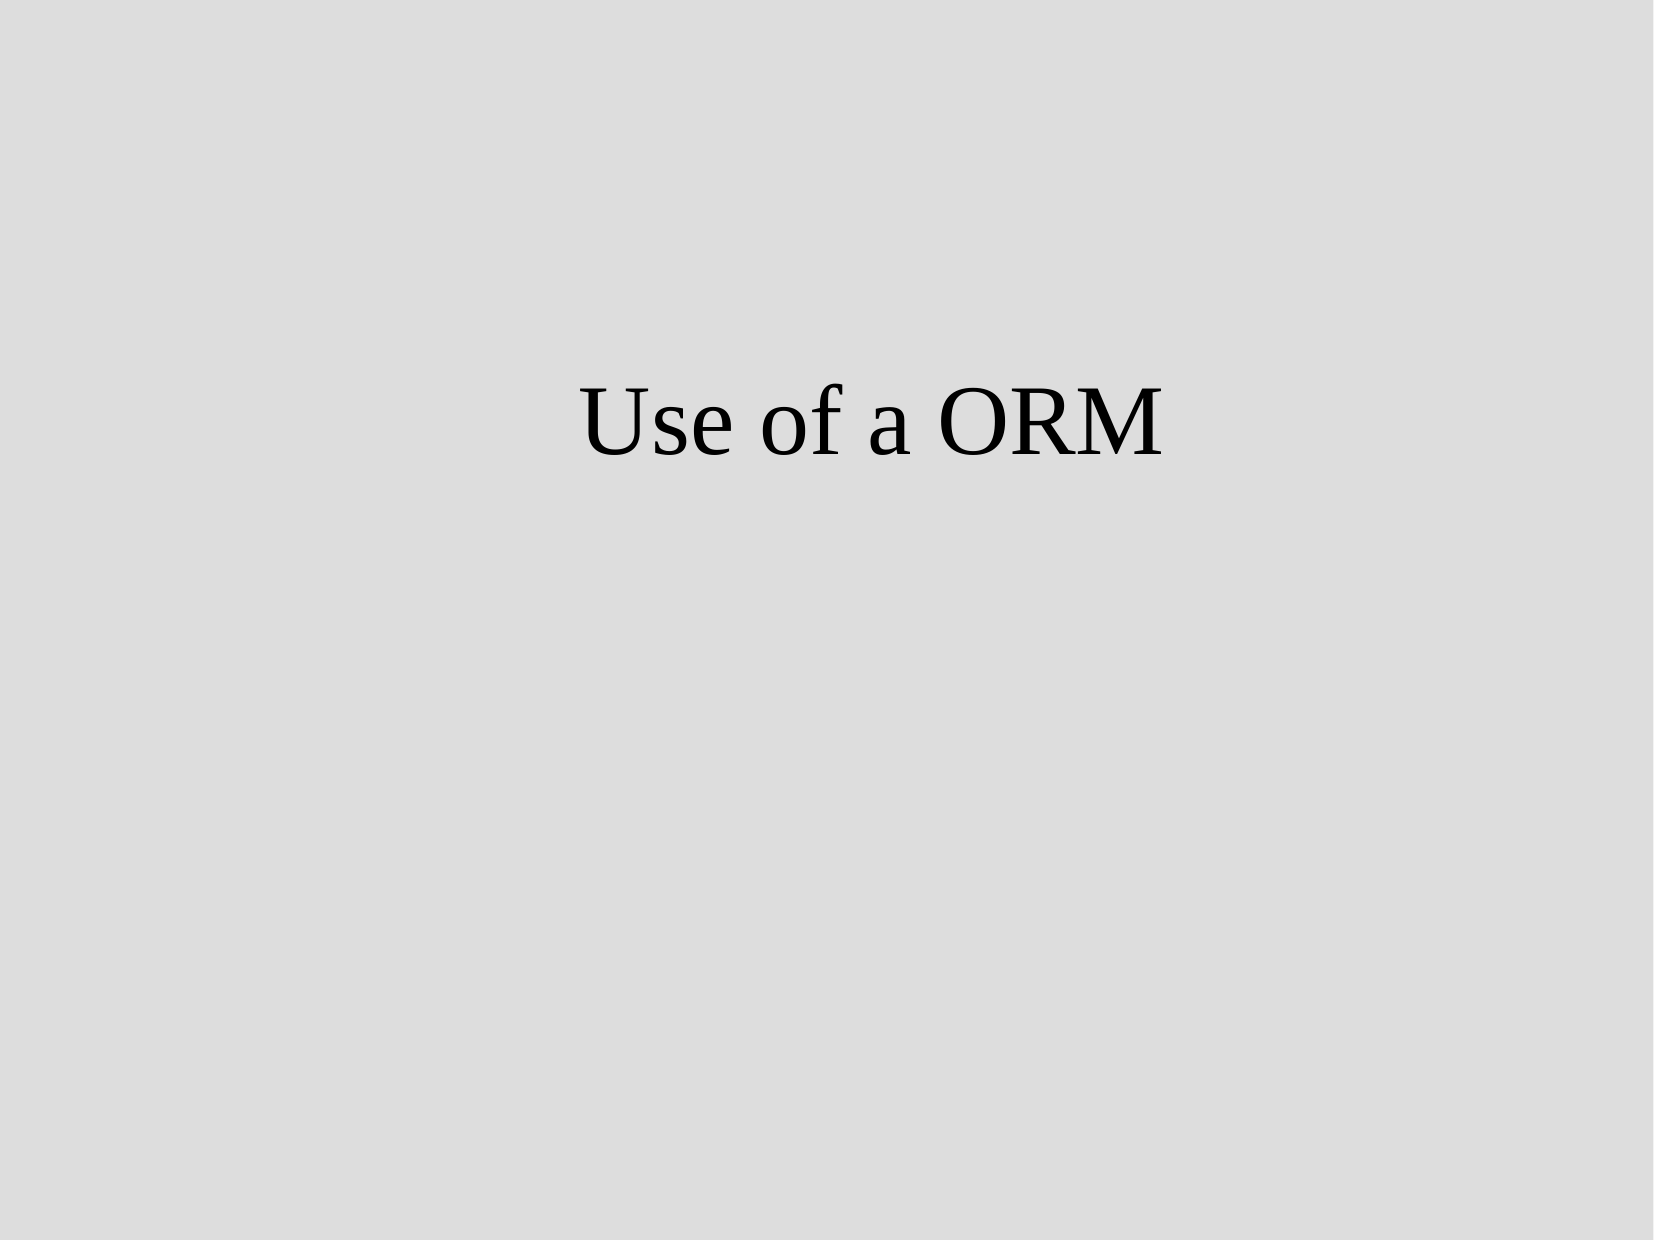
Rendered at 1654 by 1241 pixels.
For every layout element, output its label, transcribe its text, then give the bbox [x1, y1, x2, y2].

text_box Use of a ORM [271, 357, 1473, 484]
subtitle [82, 49, 1571, 1010]
